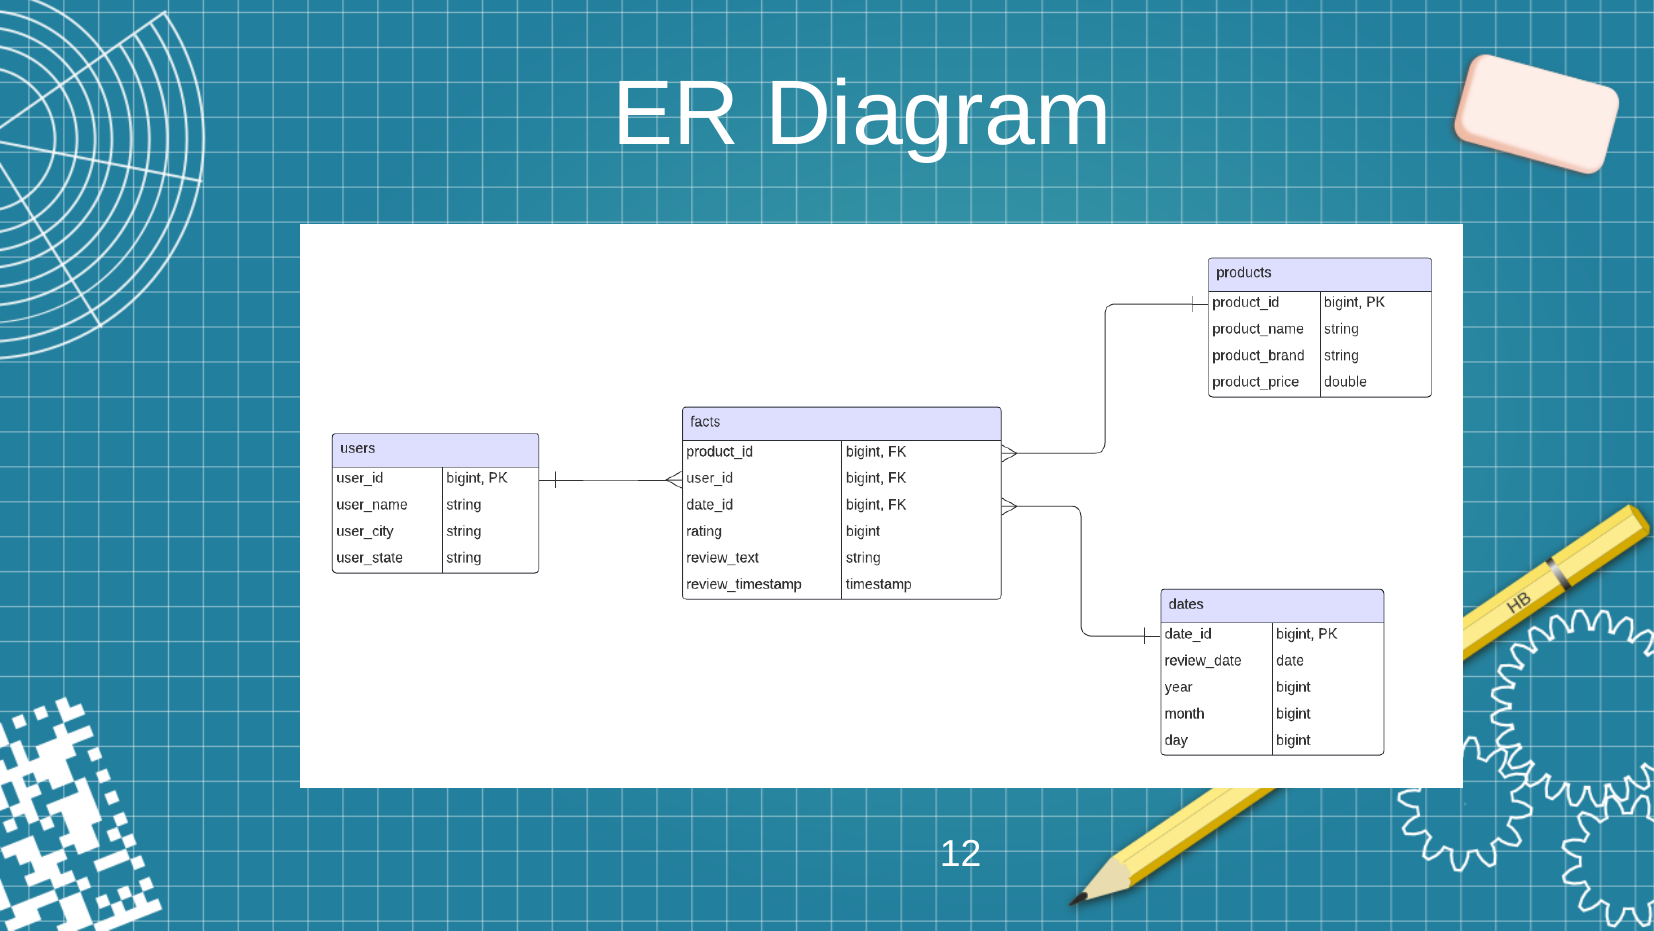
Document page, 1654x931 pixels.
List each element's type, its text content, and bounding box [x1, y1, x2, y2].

text_box <number> [825, 825, 1097, 881]
picture [0, 0, 1654, 931]
title ER Diagram [225, 61, 1501, 164]
